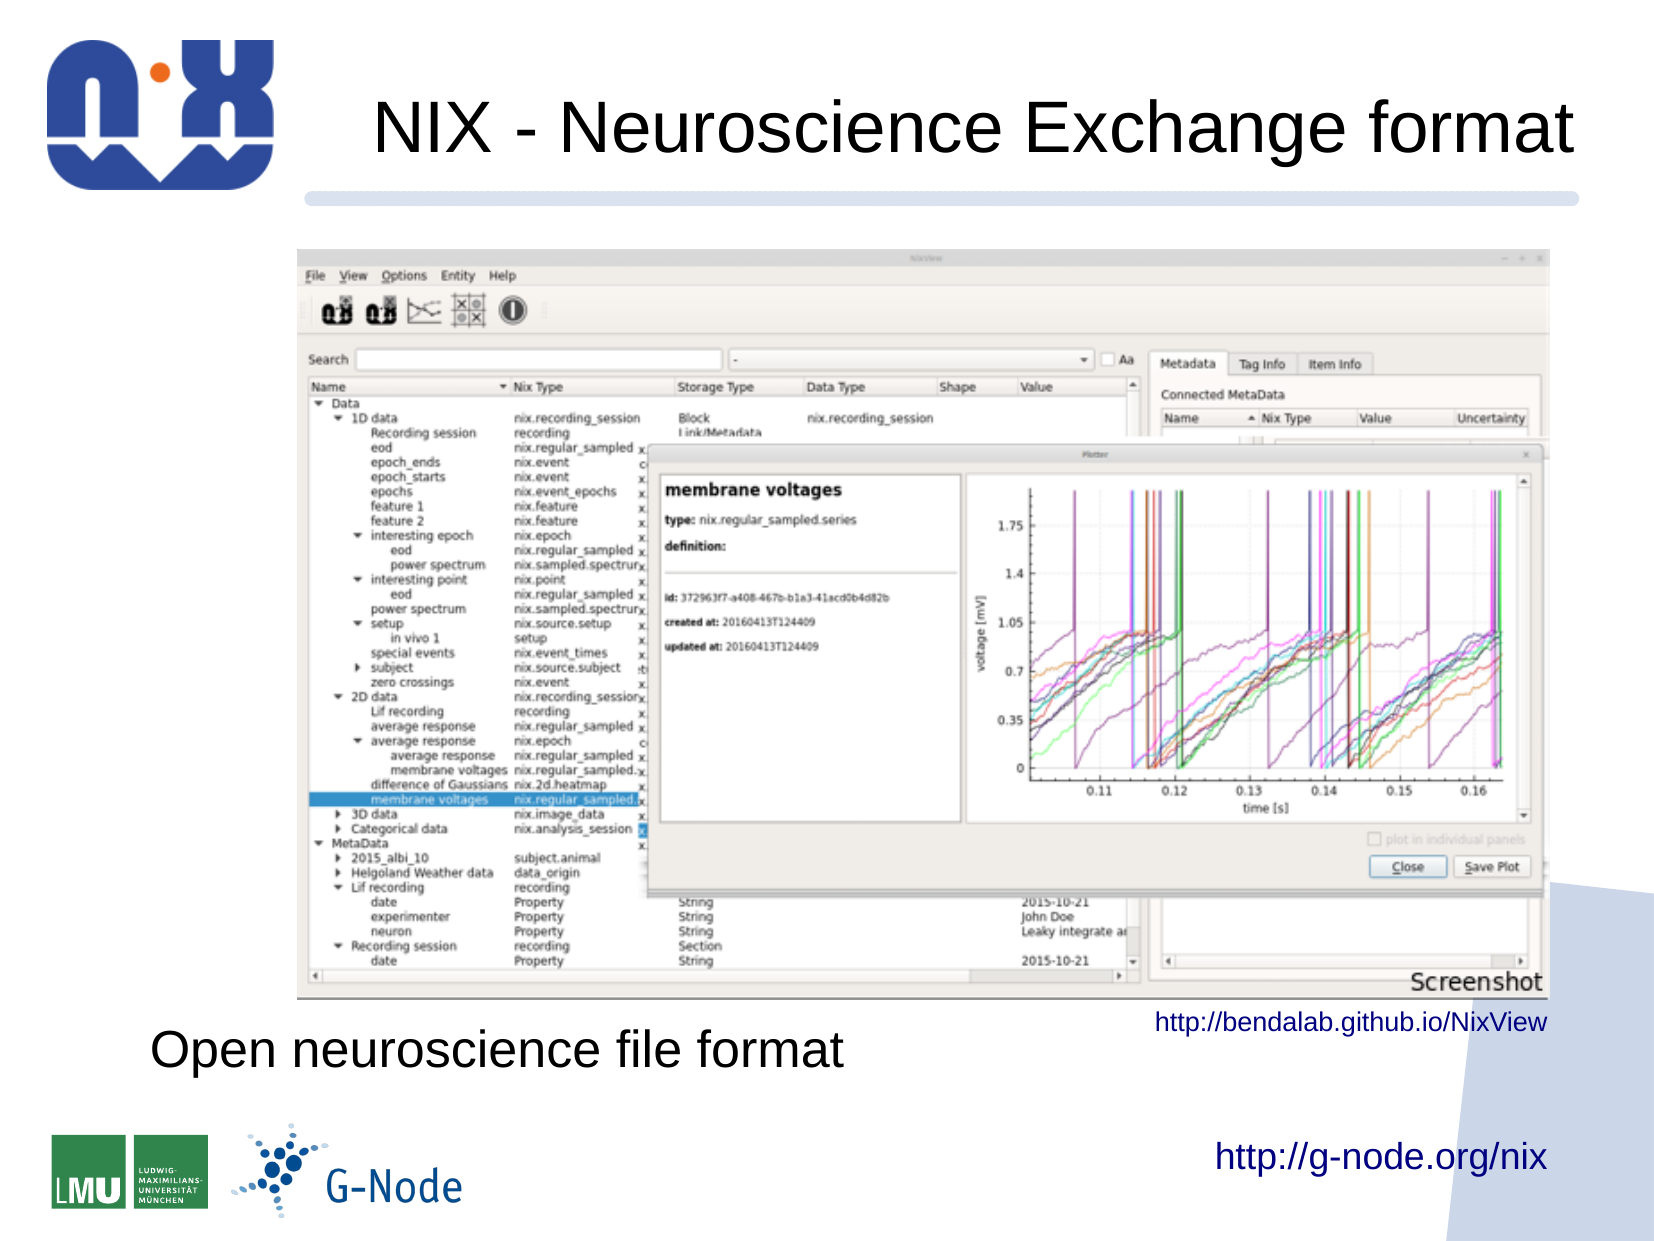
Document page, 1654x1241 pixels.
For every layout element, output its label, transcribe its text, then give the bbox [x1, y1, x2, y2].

picture [47, 40, 274, 190]
text_box http://bendalab.github.io/NixView [1140, 999, 1576, 1045]
text_box NIX - Neuroscience Exchange format [87, 30, 1576, 226]
text_box Open neuroscience file format [135, 1013, 868, 1096]
text_box http://g-node.org/nix [1200, 1128, 1576, 1189]
picture [230, 1123, 467, 1219]
picture [297, 249, 1550, 1000]
